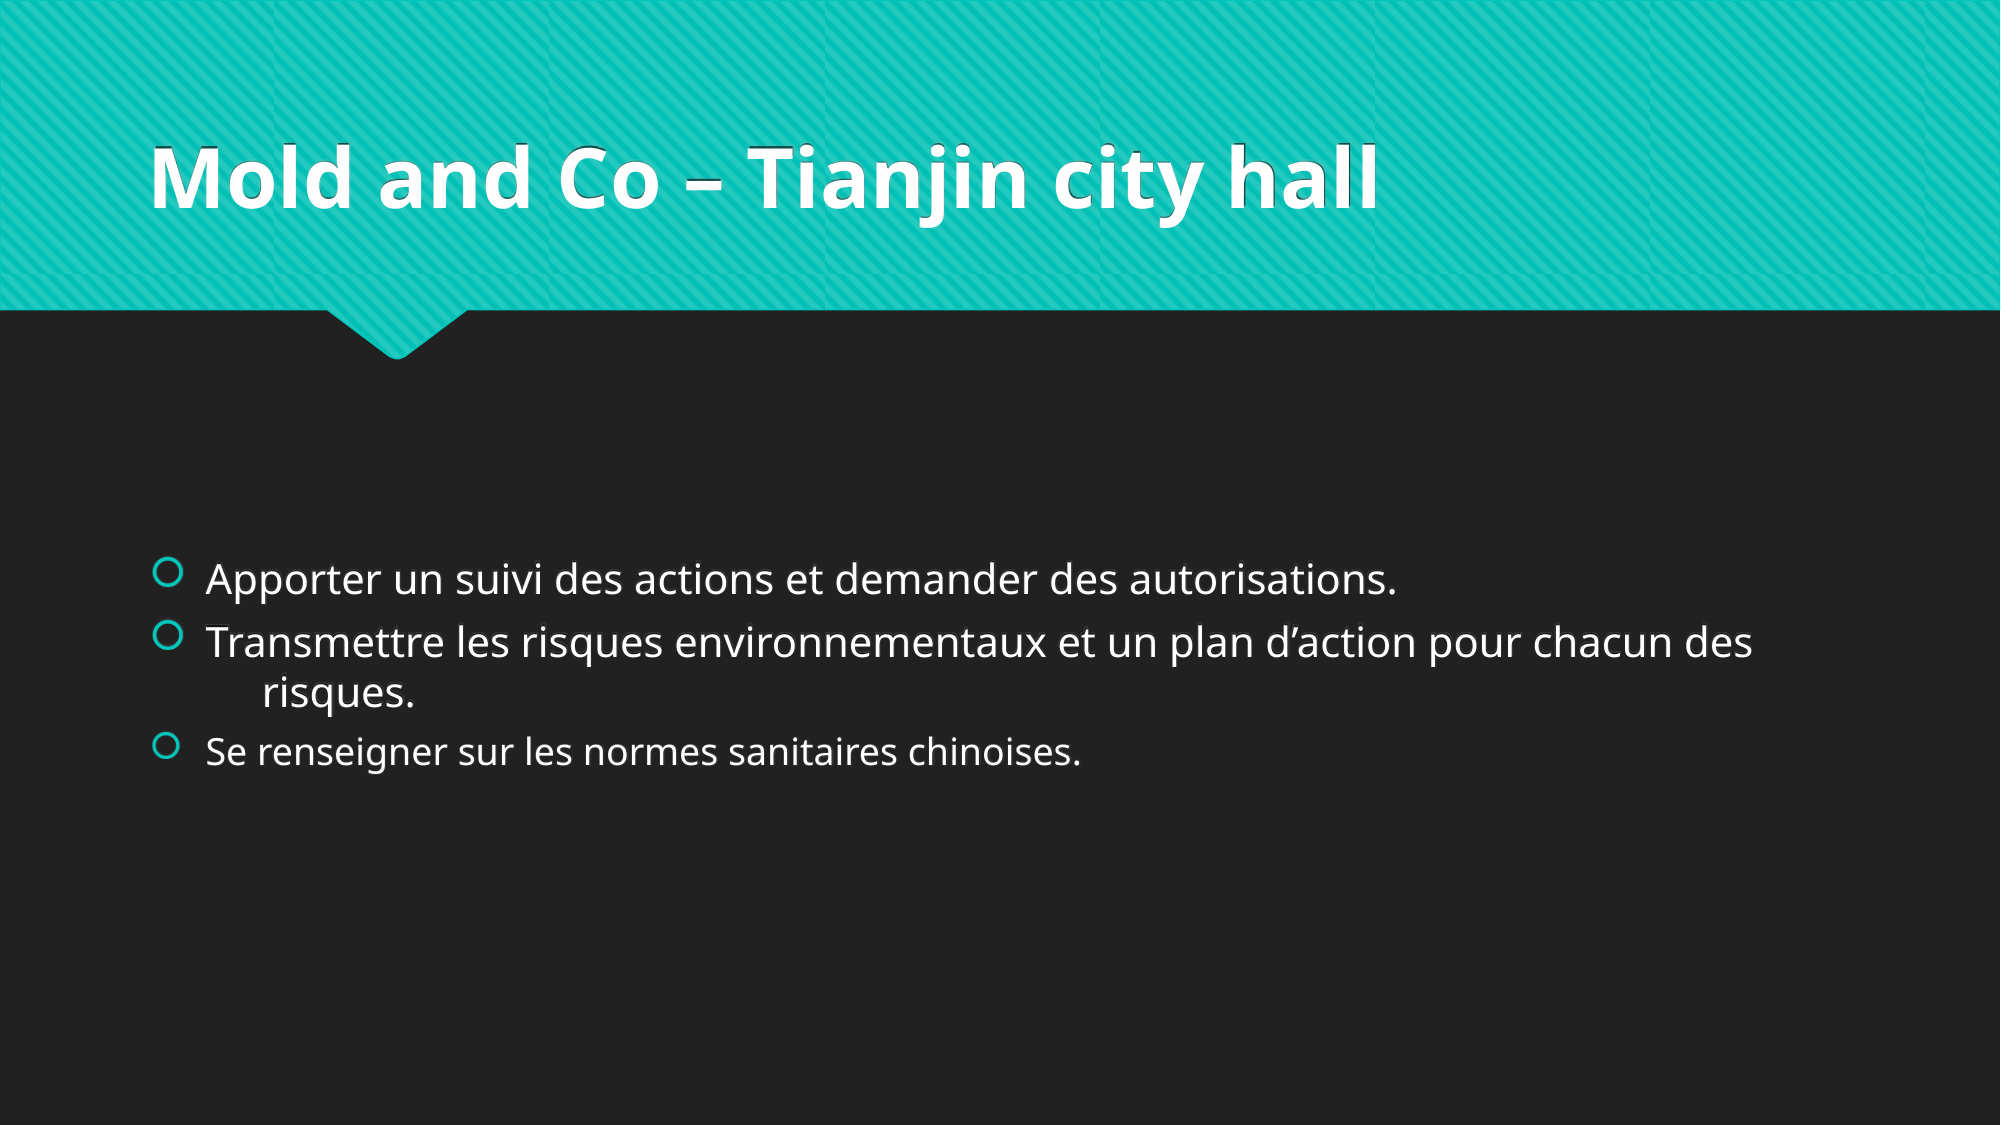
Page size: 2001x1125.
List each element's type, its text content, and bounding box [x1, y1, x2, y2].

title Mold and Co – Tianjin city hall [132, 73, 1868, 233]
list Apporter un suivi des actions et demander des autorisations. Transmettre les risques environnementaux et un plan d’action pour chacun des risques. Se renseigner sur les normes sanitaires chinoises. [134, 364, 1866, 962]
